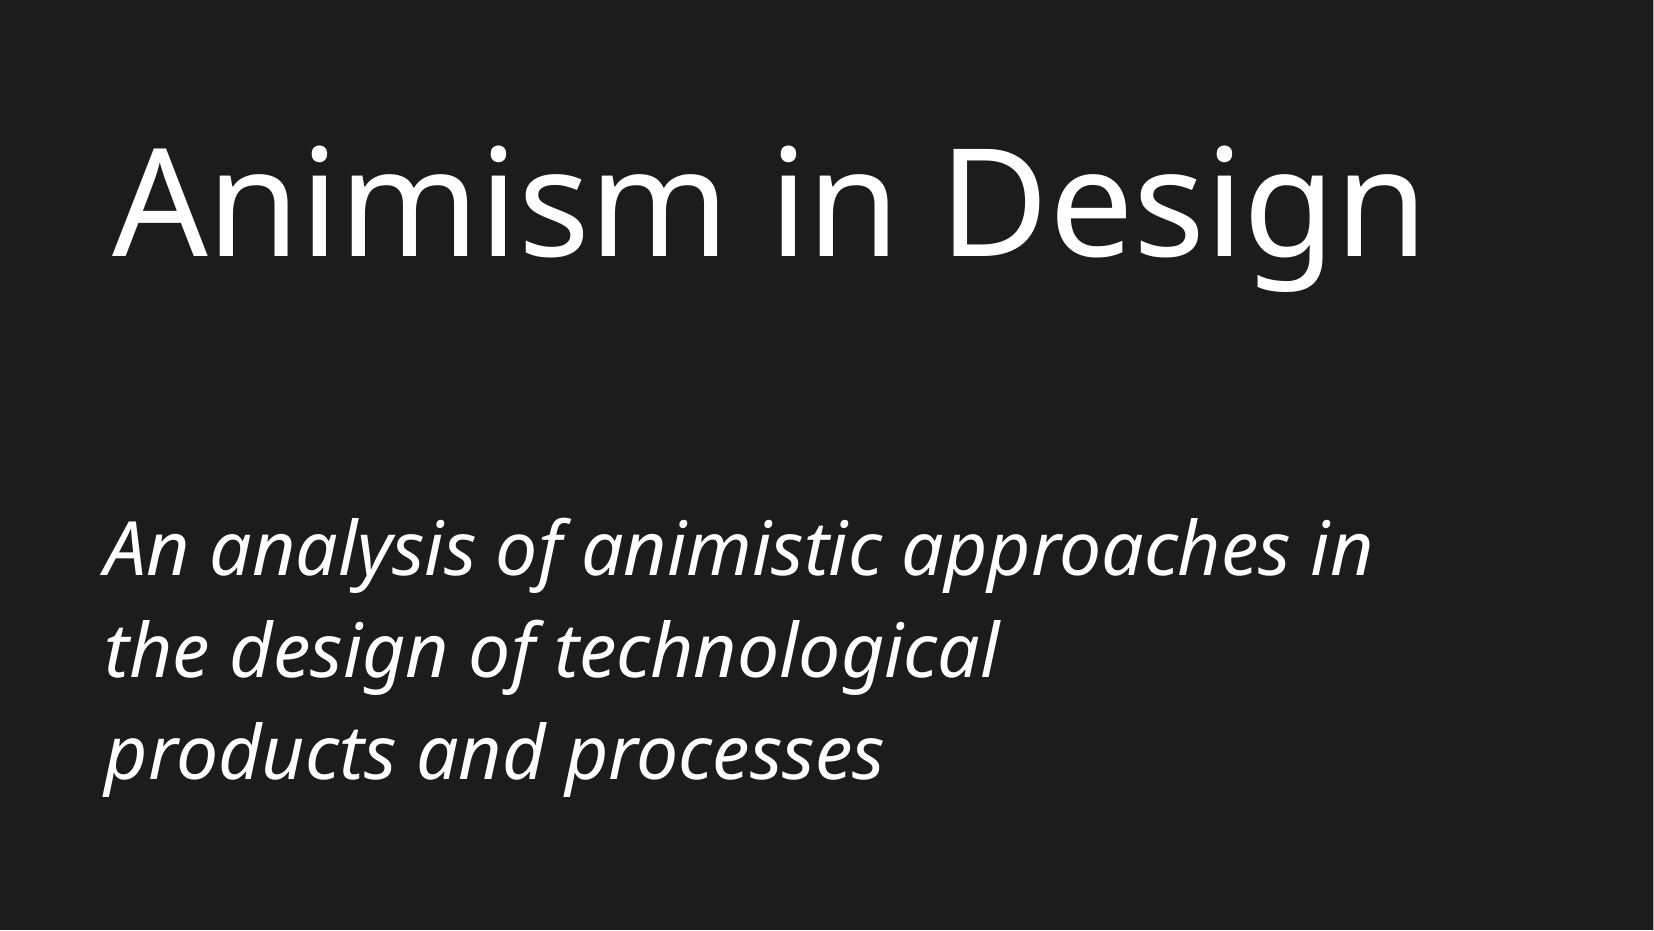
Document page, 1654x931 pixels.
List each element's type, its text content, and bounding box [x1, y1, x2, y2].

subtitle Animism in Design [112, 95, 1601, 501]
text_box An analysis of animistic approaches in the design of technological products and processes [104, 495, 1593, 901]
